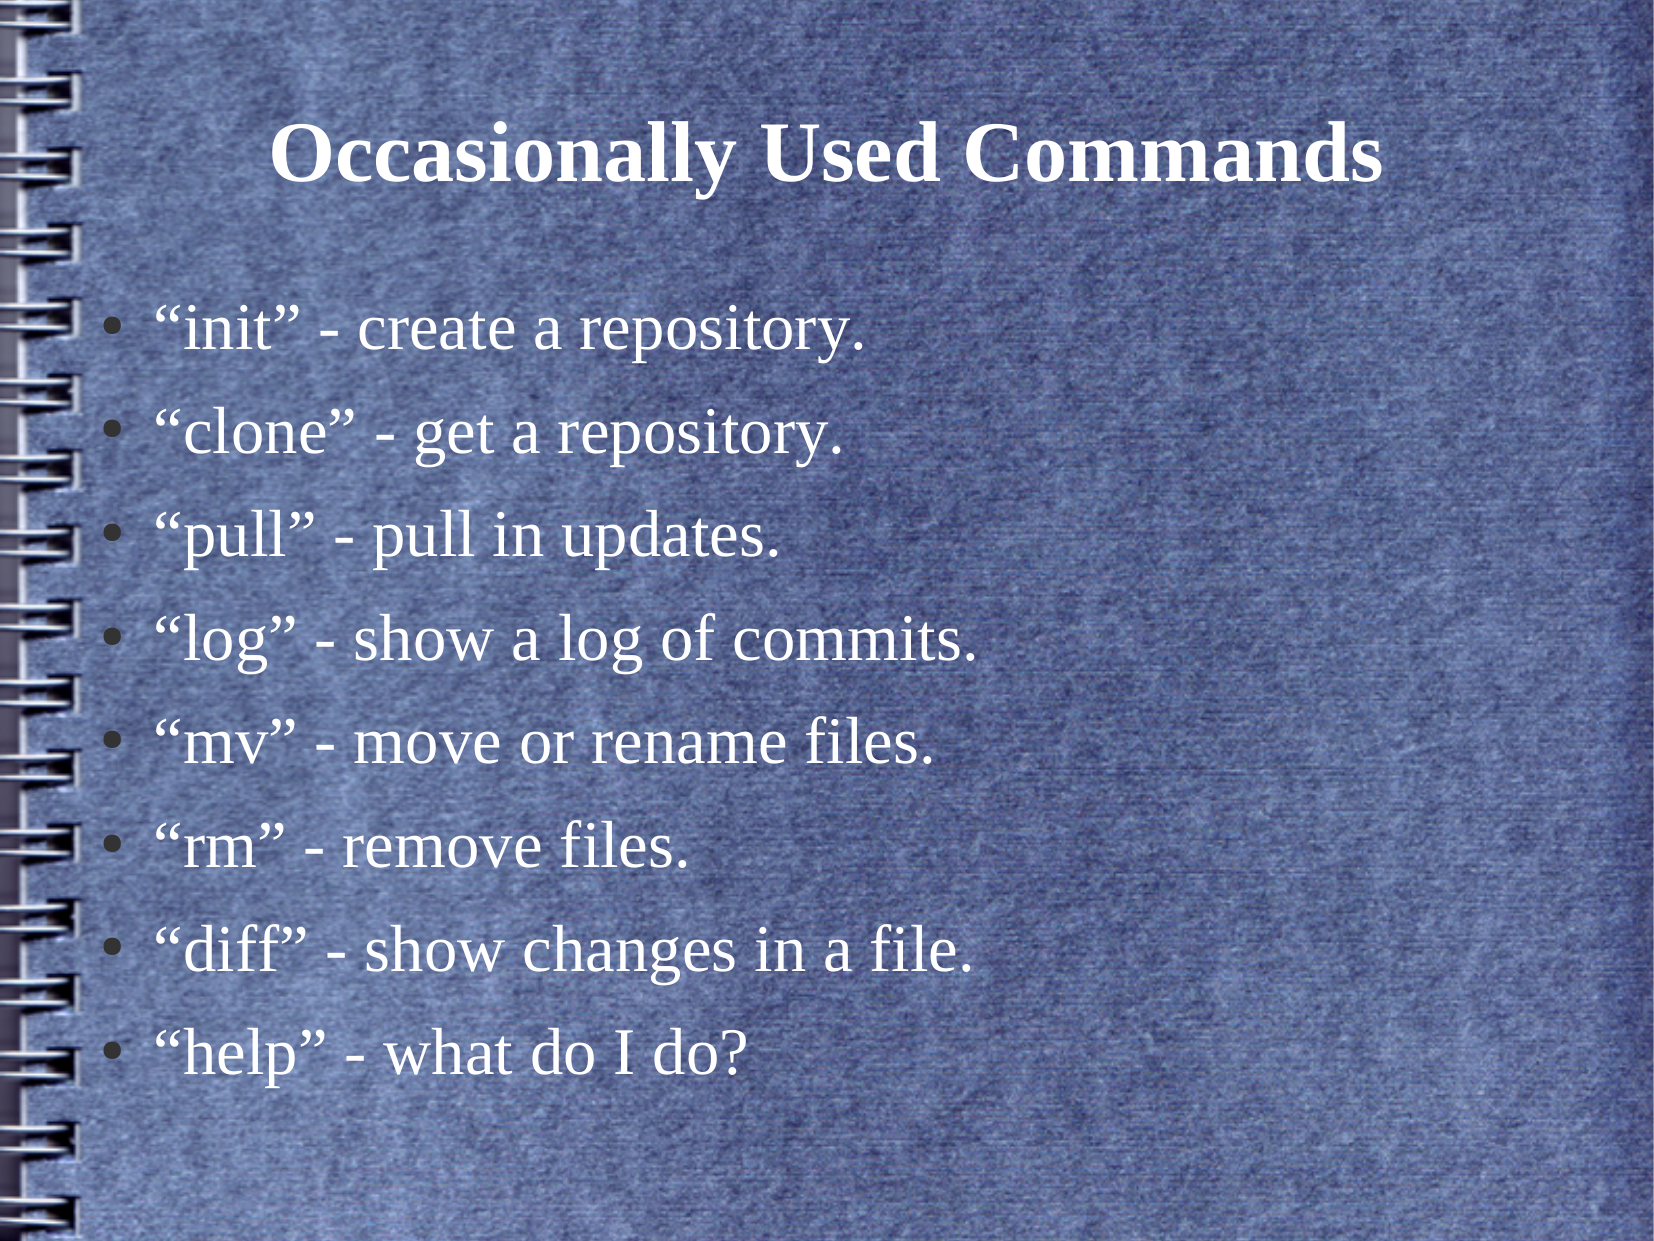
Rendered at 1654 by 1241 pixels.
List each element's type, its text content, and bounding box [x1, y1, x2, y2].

title Occasionally Used Commands [82, 49, 1571, 257]
list “init” - create a repository. “clone” - get a repository. “pull” - pull in updates. “log” - show a log of commits. “mv” - move or rename files. “rm” - remove files. “diff” - show changes in a file. “help” - what do I do? [82, 290, 1571, 1109]
picture [0, 0, 1654, 1241]
